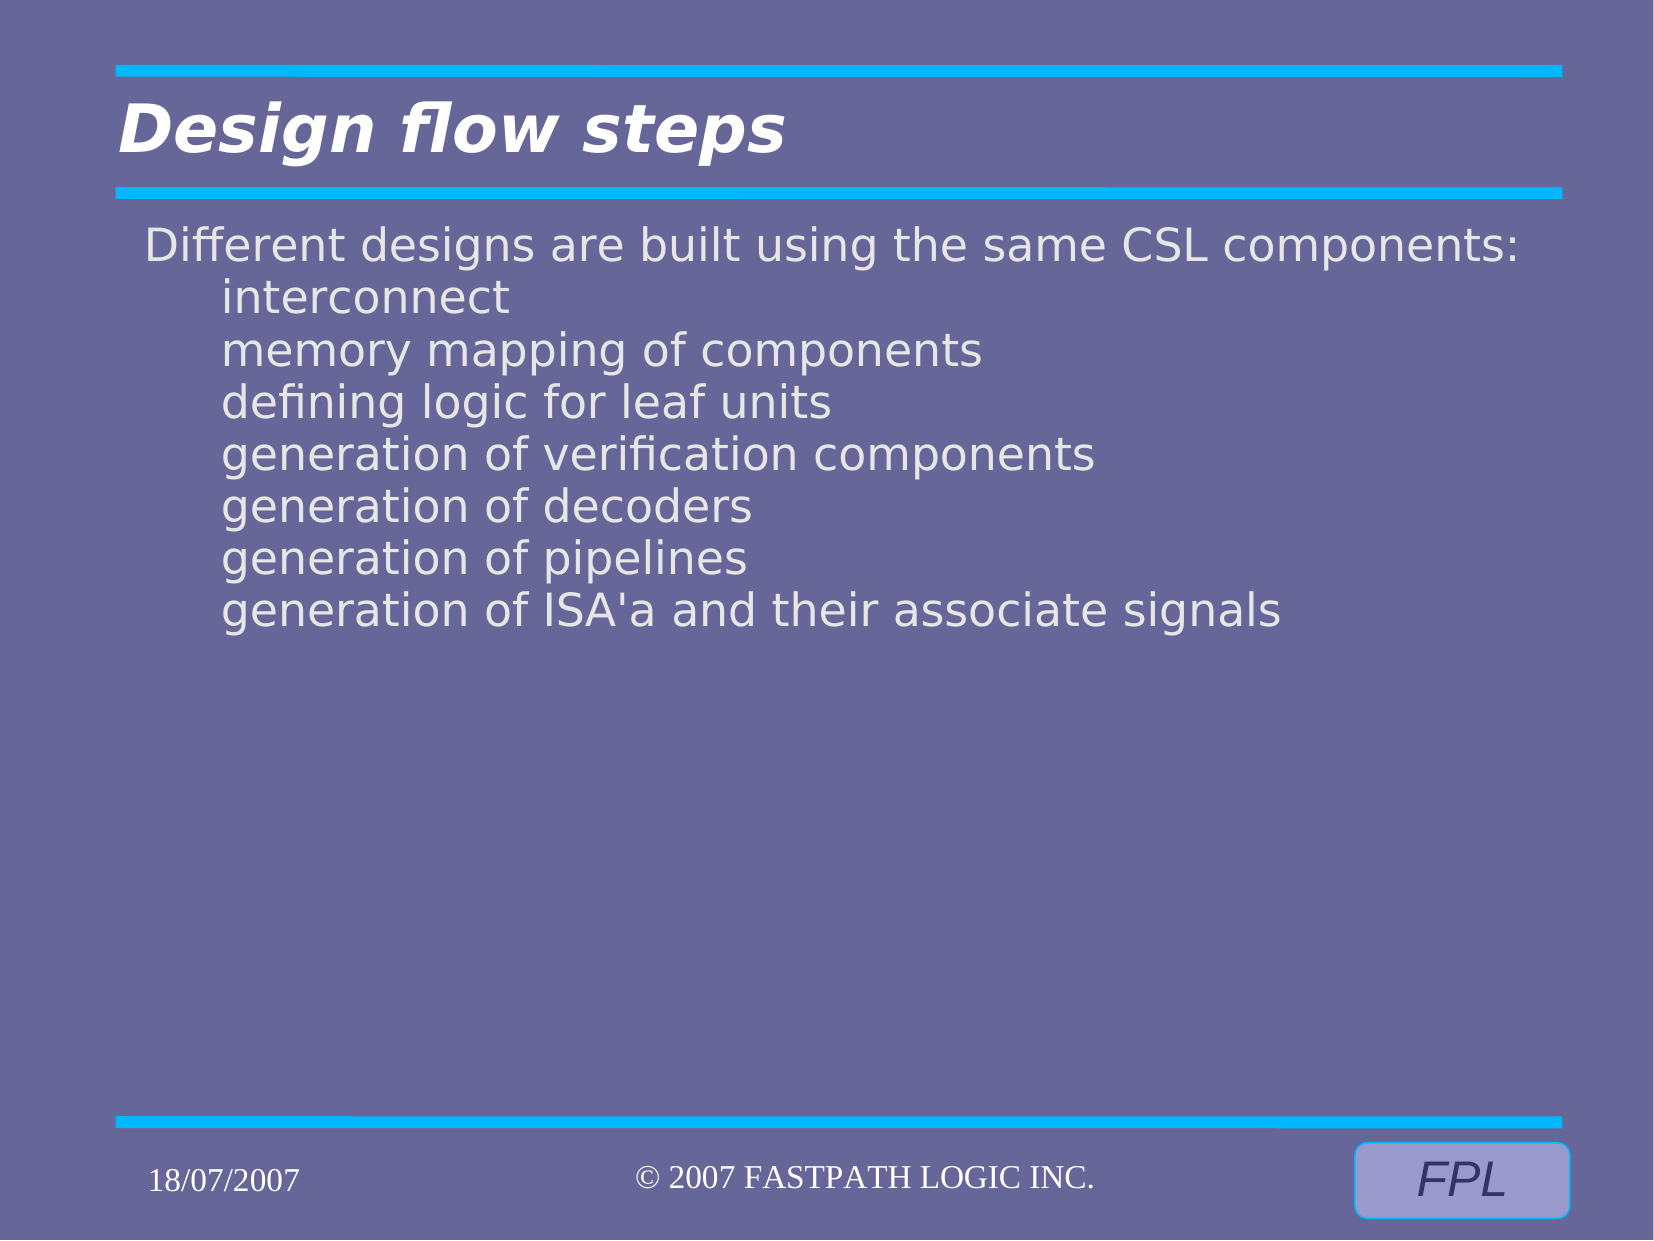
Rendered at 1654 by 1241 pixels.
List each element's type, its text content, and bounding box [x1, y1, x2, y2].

list Different designs are built using the same CSL components: interconnect memory mapping of components defining logic for leaf units generation of verification components generation of decoders generation of pipelines generation of ISA'a and their associate signals [126, 219, 1566, 1132]
title Design flow steps [118, 41, 1531, 219]
